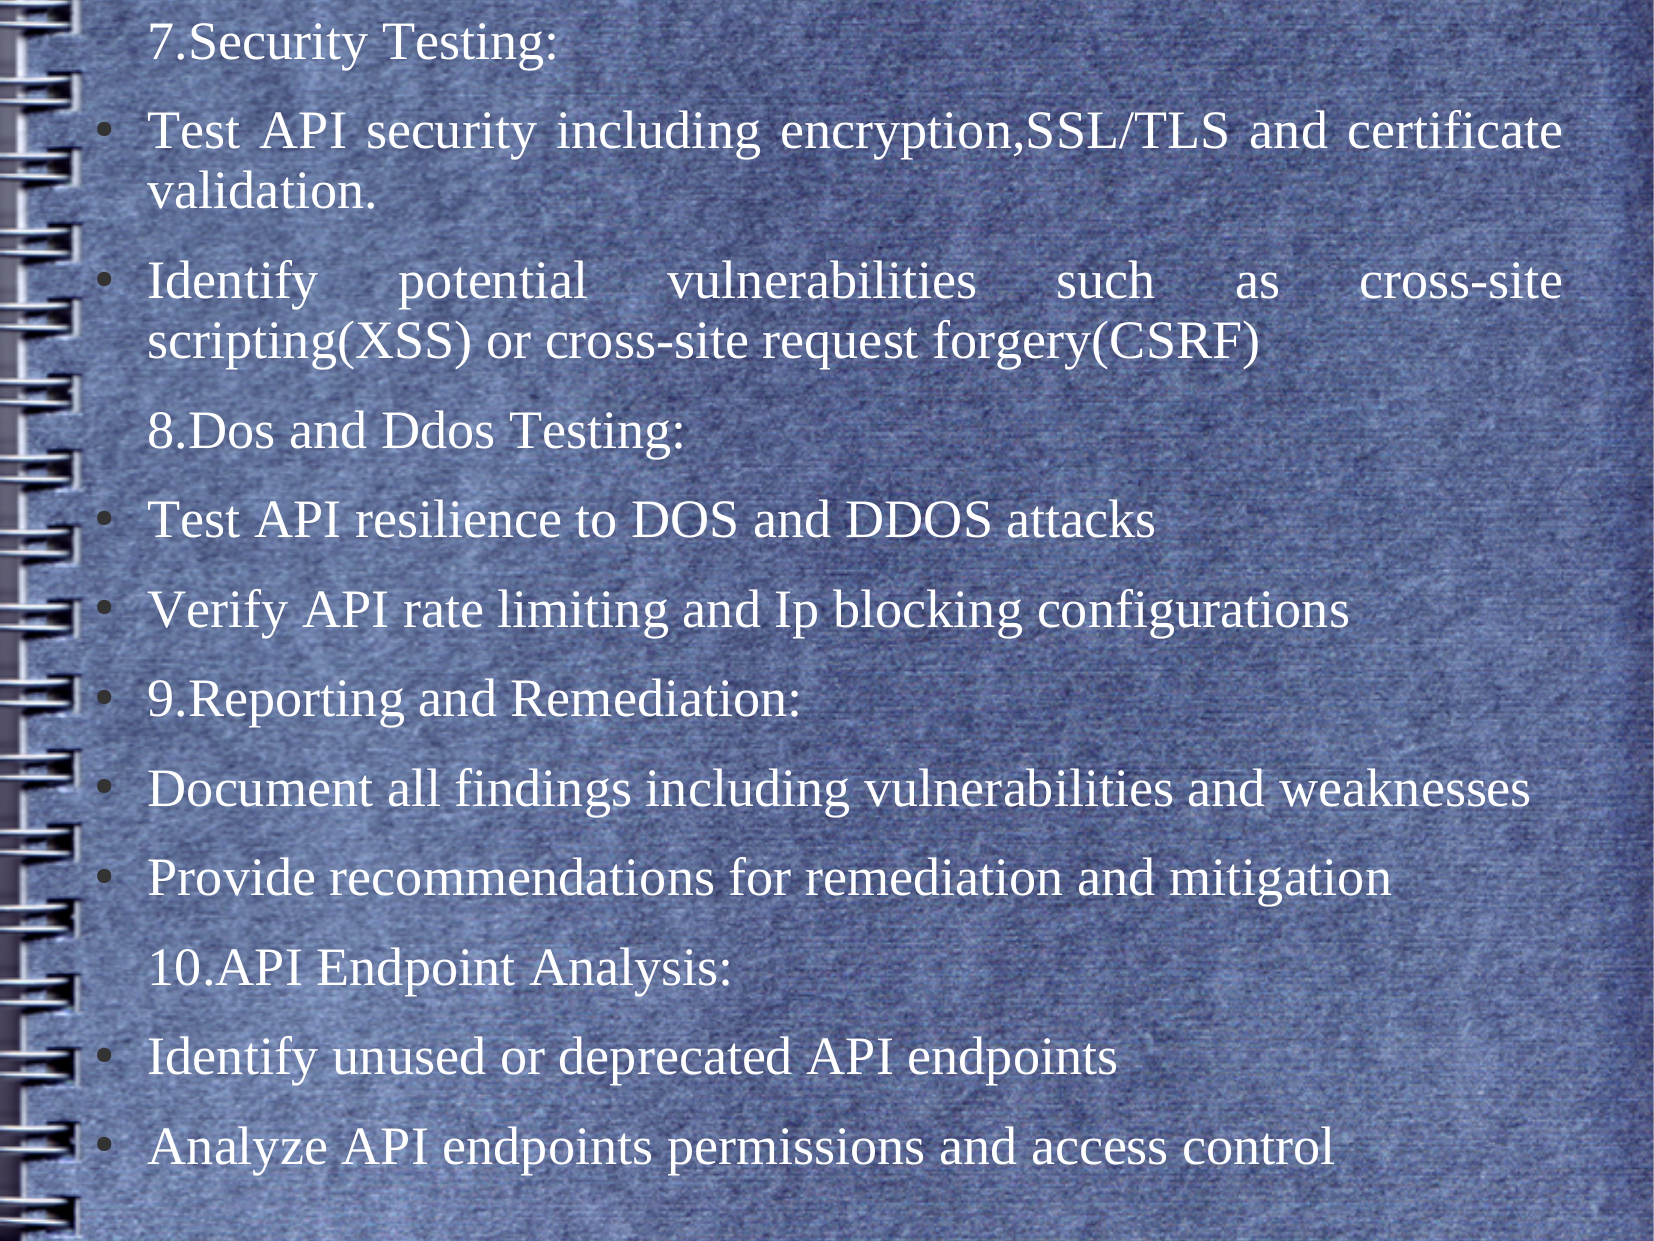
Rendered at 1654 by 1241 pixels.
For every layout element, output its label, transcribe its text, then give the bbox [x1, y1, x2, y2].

picture [0, 0, 1654, 1241]
list 7.Security Testing: Test API security including encryption,SSL/TLS and certificate validation. Identify potential vulnerabilities such as cross-site scripting(XSS) or cross-site request forgery(CSRF) 8.Dos and Ddos Testing: Test API resilience to DOS and DDOS attacks Verify API rate limiting and Ip blocking configurations 9.Reporting and Remediation: Document all findings including vulnerabilities and weaknesses Provide recommendations for remediation and mitigation 10.API Endpoint Analysis: Identify unused or deprecated API endpoints Analyze API endpoints permissions and access control [76, 11, 1565, 1241]
